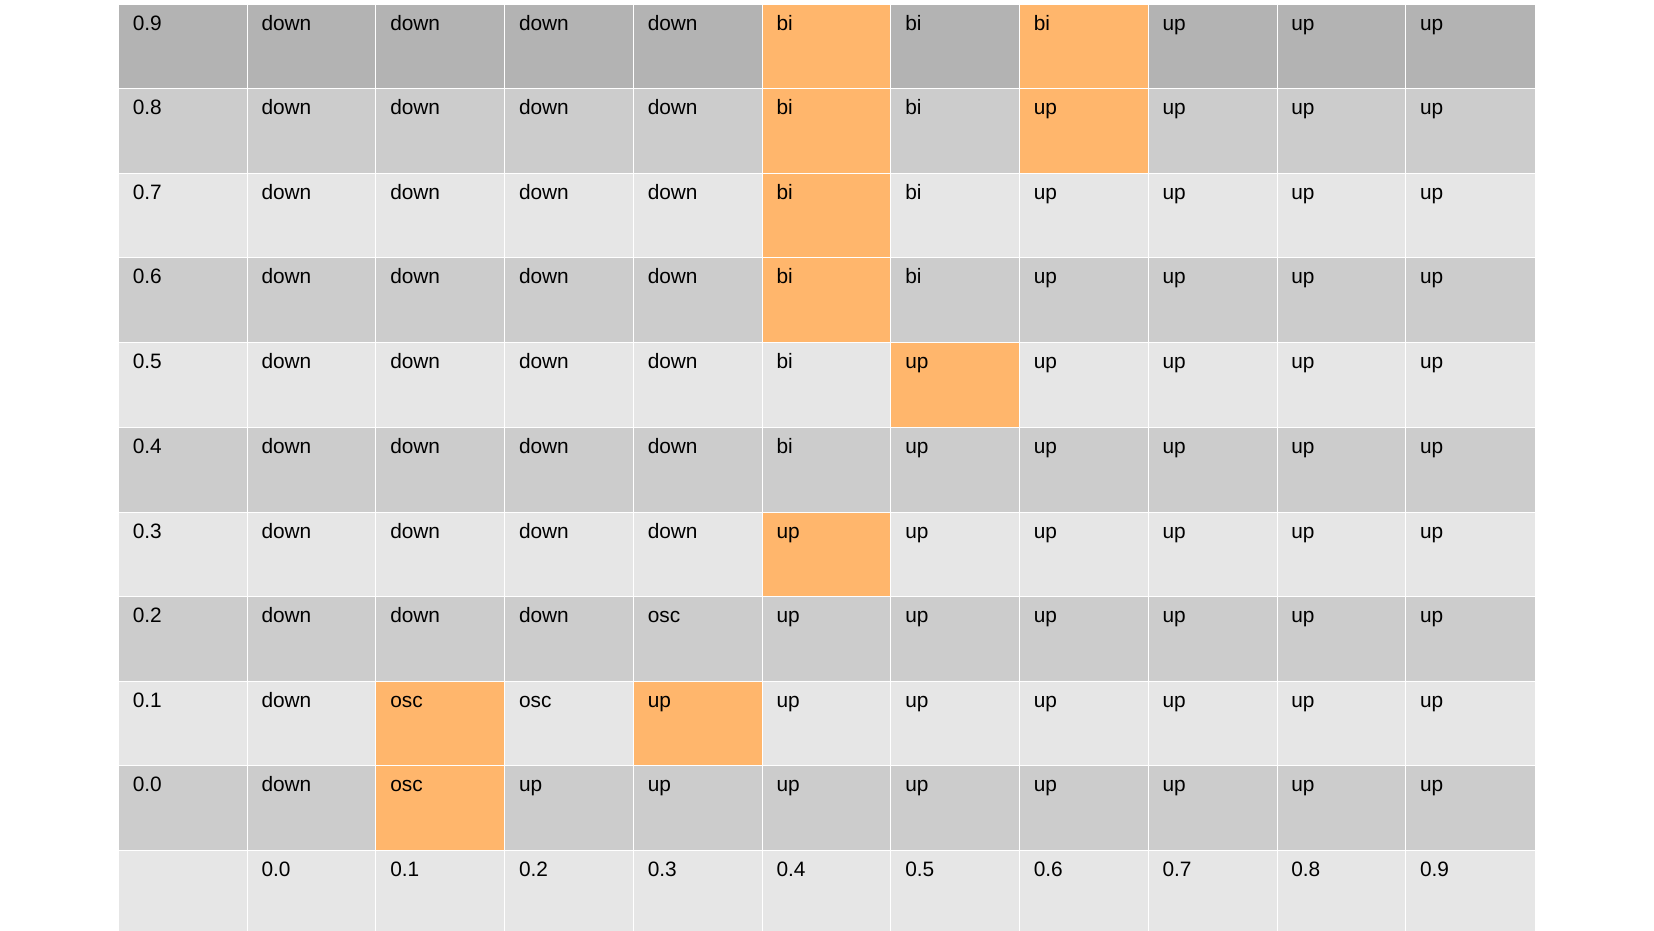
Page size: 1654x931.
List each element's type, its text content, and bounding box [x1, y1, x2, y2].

table_header down [634, 5, 762, 88]
table_cell up [1278, 597, 1405, 681]
table_cell up [1406, 258, 1535, 342]
table_cell 0.1 [119, 682, 247, 765]
table_cell up [1406, 174, 1535, 257]
table_cell down [376, 89, 504, 173]
table_cell 0.6 [1020, 851, 1148, 931]
table_cell up [891, 766, 1019, 850]
table_cell down [248, 766, 375, 850]
table_cell up [1020, 682, 1148, 765]
table_cell down [505, 89, 633, 173]
table_cell down [376, 343, 504, 427]
table_cell up [1020, 428, 1148, 512]
table_cell up [1278, 258, 1405, 342]
table_cell 0.6 [119, 258, 247, 342]
table_cell up [1149, 89, 1277, 173]
table_header up [1149, 5, 1277, 88]
table_cell up [634, 766, 762, 850]
table_cell down [634, 89, 762, 173]
table_cell up [1406, 766, 1535, 850]
table_header 0.9 [119, 5, 247, 88]
table_cell osc [505, 682, 633, 765]
table_cell down [248, 428, 375, 512]
table_cell up [1020, 89, 1148, 173]
table_cell 0.2 [119, 597, 247, 681]
table_cell down [248, 174, 375, 257]
table_cell down [505, 513, 633, 596]
table_cell 0.4 [763, 851, 890, 931]
table_cell 0.5 [119, 343, 247, 427]
table_cell up [1020, 343, 1148, 427]
table_cell up [1020, 174, 1148, 257]
table_cell down [505, 258, 633, 342]
table_cell up [1149, 258, 1277, 342]
table_cell up [1278, 513, 1405, 596]
table_cell down [376, 174, 504, 257]
table_cell down [634, 174, 762, 257]
table_cell bi [763, 258, 890, 342]
table_cell 0.2 [505, 851, 633, 931]
table_header down [505, 5, 633, 88]
table_cell 0.8 [119, 89, 247, 173]
table_cell up [1020, 258, 1148, 342]
table_cell up [1278, 428, 1405, 512]
table_cell down [505, 343, 633, 427]
table_cell down [376, 597, 504, 681]
table_cell up [1406, 597, 1535, 681]
table_cell 0.8 [1278, 851, 1405, 931]
table_cell up [1149, 174, 1277, 257]
table_cell bi [763, 89, 890, 173]
table_cell 0.4 [119, 428, 247, 512]
table_header down [376, 5, 504, 88]
table_cell up [1149, 513, 1277, 596]
table_cell 0.0 [119, 766, 247, 850]
table_cell 0.3 [634, 851, 762, 931]
table_cell 0.5 [891, 851, 1019, 931]
table_cell down [376, 513, 504, 596]
table_cell bi [763, 174, 890, 257]
table_cell down [505, 597, 633, 681]
table_cell down [248, 89, 375, 173]
table_cell up [891, 682, 1019, 765]
table_cell osc [376, 766, 504, 850]
table_cell down [376, 258, 504, 342]
table_header bi [891, 5, 1019, 88]
table_cell up [763, 766, 890, 850]
table_cell down [634, 258, 762, 342]
table_cell up [1278, 766, 1405, 850]
table_cell up [763, 597, 890, 681]
table_cell down [376, 428, 504, 512]
table_cell up [1149, 597, 1277, 681]
table_header up [1406, 5, 1535, 88]
table_cell 0.7 [119, 174, 247, 257]
table_cell up [1278, 174, 1405, 257]
table_cell down [248, 682, 375, 765]
table_cell 0.1 [376, 851, 504, 931]
table_cell up [1149, 682, 1277, 765]
table_cell down [248, 258, 375, 342]
table_cell down [505, 428, 633, 512]
table_cell osc [376, 682, 504, 765]
table_cell bi [763, 428, 890, 512]
table_header down [248, 5, 375, 88]
table_header up [1278, 5, 1405, 88]
table_cell down [248, 597, 375, 681]
table_cell up [763, 513, 890, 596]
table_cell bi [891, 258, 1019, 342]
table_cell up [1406, 682, 1535, 765]
table_cell down [248, 513, 375, 596]
table_cell down [505, 174, 633, 257]
table_cell up [505, 766, 633, 850]
table_cell bi [891, 174, 1019, 257]
table_cell [119, 851, 247, 931]
table_cell up [1149, 428, 1277, 512]
table_cell down [634, 513, 762, 596]
table_cell up [1406, 513, 1535, 596]
table_cell 0.3 [119, 513, 247, 596]
table_cell up [763, 682, 890, 765]
table_cell up [1020, 513, 1148, 596]
table_cell bi [891, 89, 1019, 173]
table_cell up [891, 343, 1019, 427]
table_cell up [1406, 89, 1535, 173]
table_cell down [634, 428, 762, 512]
table_cell down [248, 343, 375, 427]
table_cell up [1406, 343, 1535, 427]
table_cell down [634, 343, 762, 427]
table_cell osc [634, 597, 762, 681]
table_cell up [1406, 428, 1535, 512]
table_cell up [1278, 343, 1405, 427]
table_header bi [1020, 5, 1148, 88]
table_cell bi [763, 343, 890, 427]
table_cell up [1278, 89, 1405, 173]
table_cell 0.9 [1406, 851, 1535, 931]
table_cell up [1278, 682, 1405, 765]
table_cell up [891, 428, 1019, 512]
table_cell up [891, 513, 1019, 596]
table_cell up [1149, 766, 1277, 850]
table_cell up [1020, 766, 1148, 850]
table_header bi [763, 5, 890, 88]
table_cell up [891, 597, 1019, 681]
table_cell up [634, 682, 762, 765]
table_cell up [1149, 343, 1277, 427]
table_cell up [1020, 597, 1148, 681]
table_cell 0.7 [1149, 851, 1277, 931]
table_cell 0.0 [248, 851, 375, 931]
